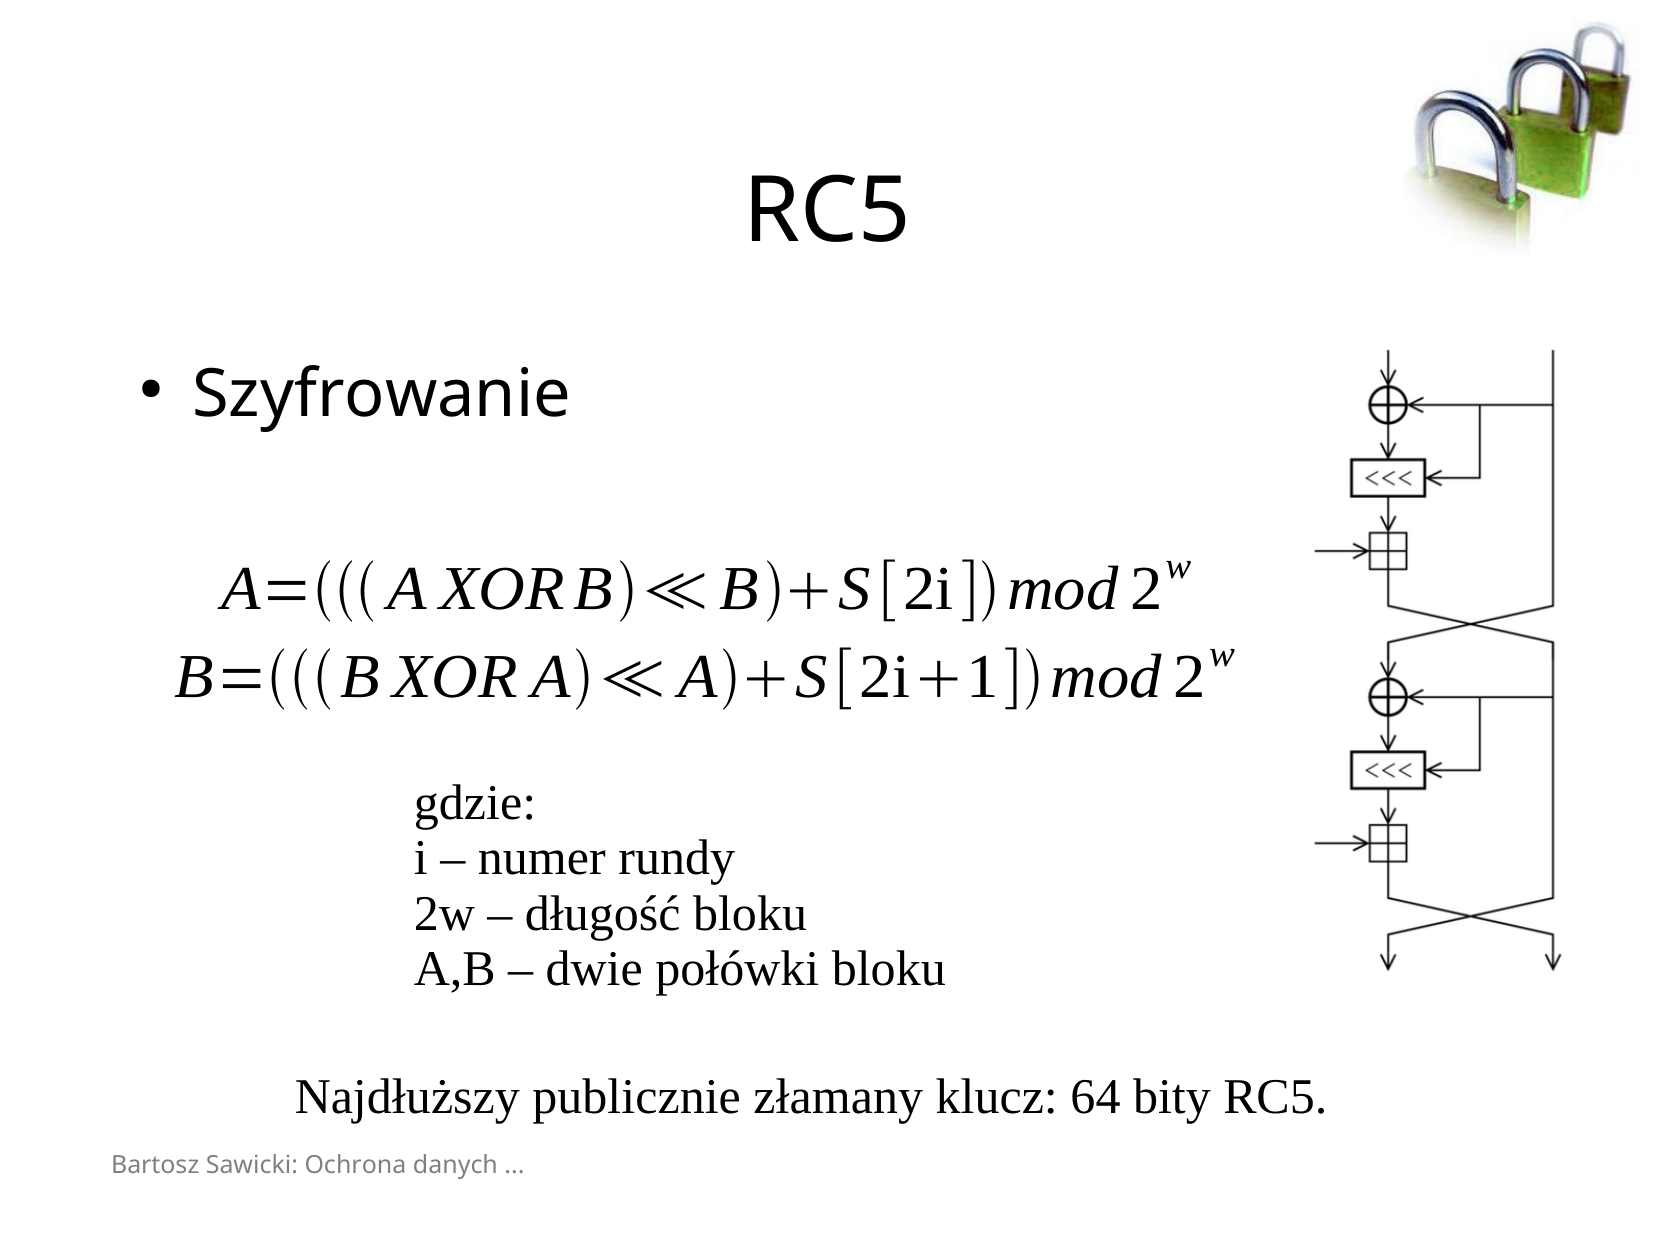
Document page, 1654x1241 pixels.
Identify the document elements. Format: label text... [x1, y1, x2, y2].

text_box gdzie: i – numer rundy 2w – długość bloku A,B – dwie połówki bloku [413, 774, 1384, 1008]
chart [164, 544, 1241, 715]
picture [1314, 349, 1568, 972]
list Szyfrowanie [121, 344, 1534, 1127]
picture [1385, 14, 1640, 266]
title RC5 [121, 102, 1534, 311]
text_box Najdłuższy publicznie złamany klucz: 64 bity RC5. [294, 1068, 1550, 1125]
